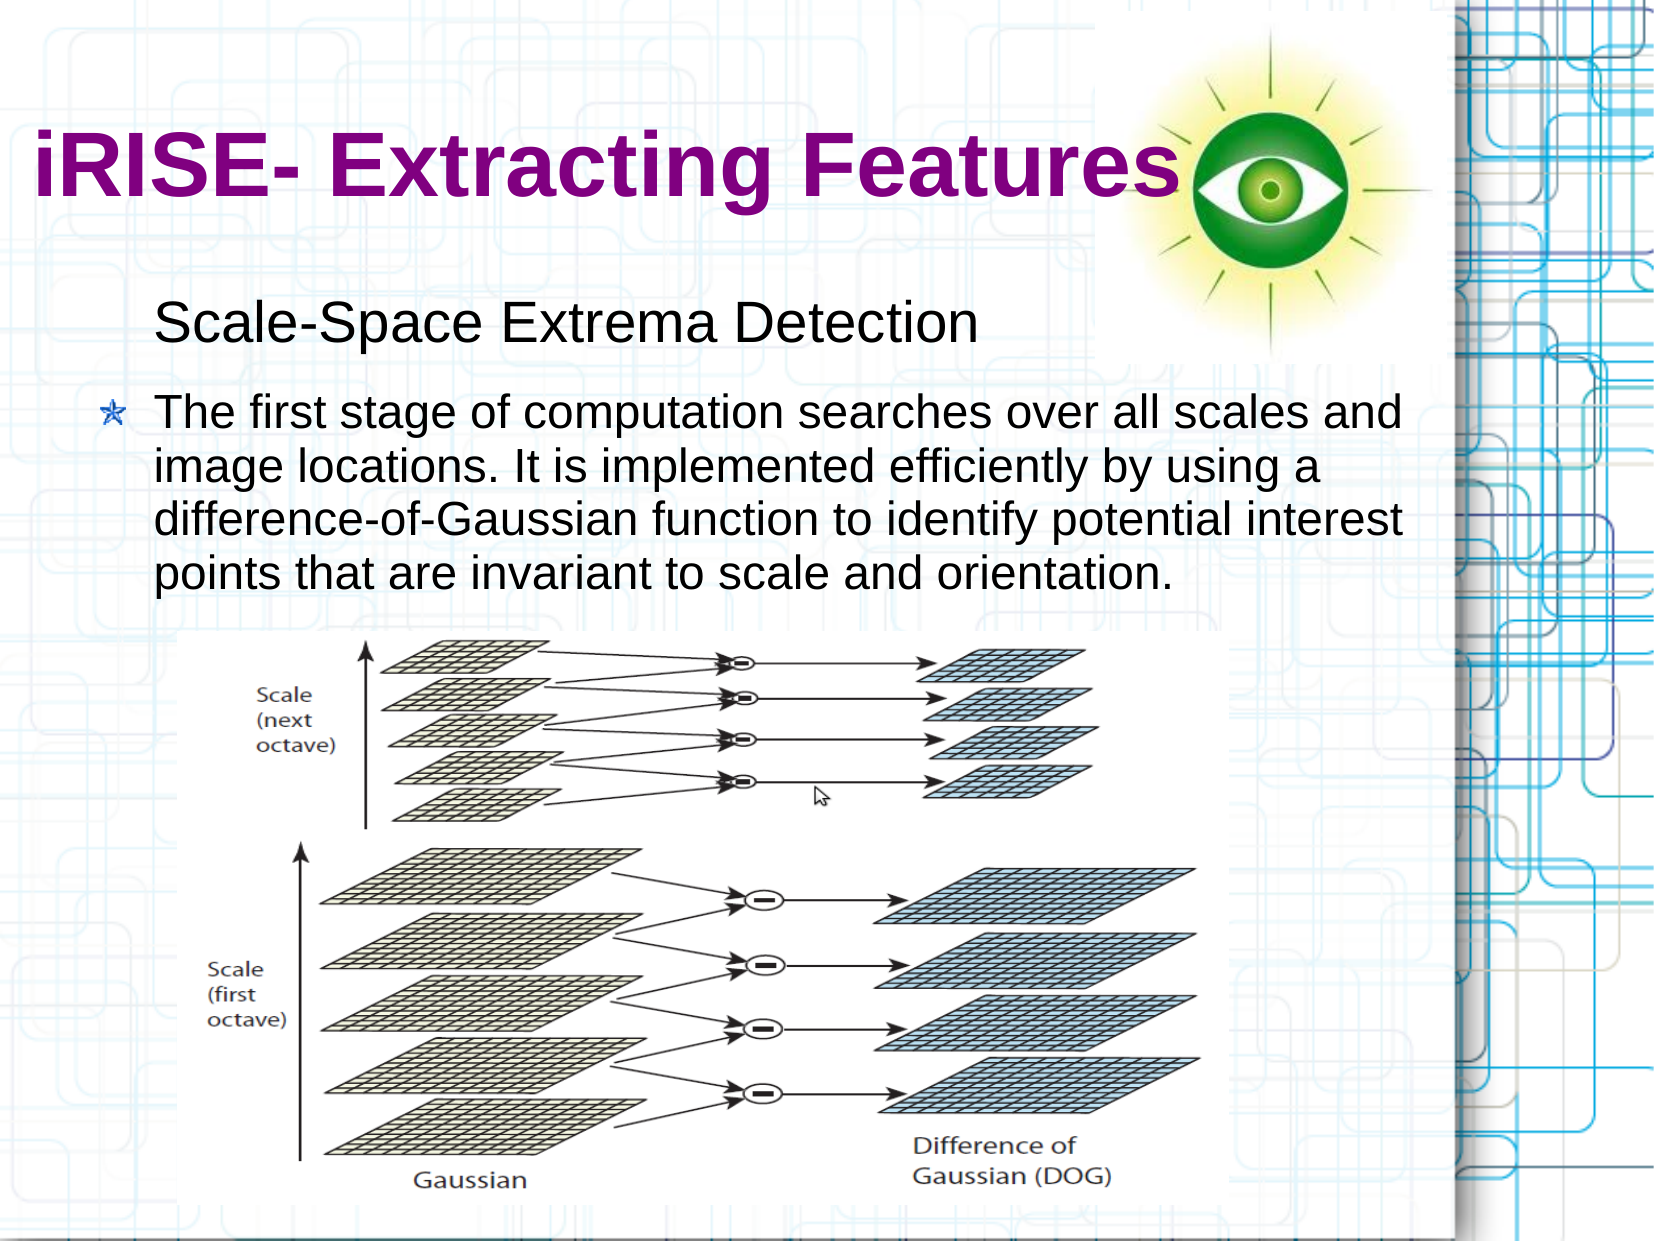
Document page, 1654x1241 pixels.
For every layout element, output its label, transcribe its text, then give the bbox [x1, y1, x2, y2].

list Scale-Space Extrema Detection The first stage of computation searches over all scales and image locations. It is implemented efficiently by using a difference-of-Gaussian function to identify potential interest points that are invariant to scale and orientation. [82, 290, 1418, 1109]
title iRISE- Extracting Features [0, 61, 1288, 269]
picture [0, 0, 1654, 1241]
